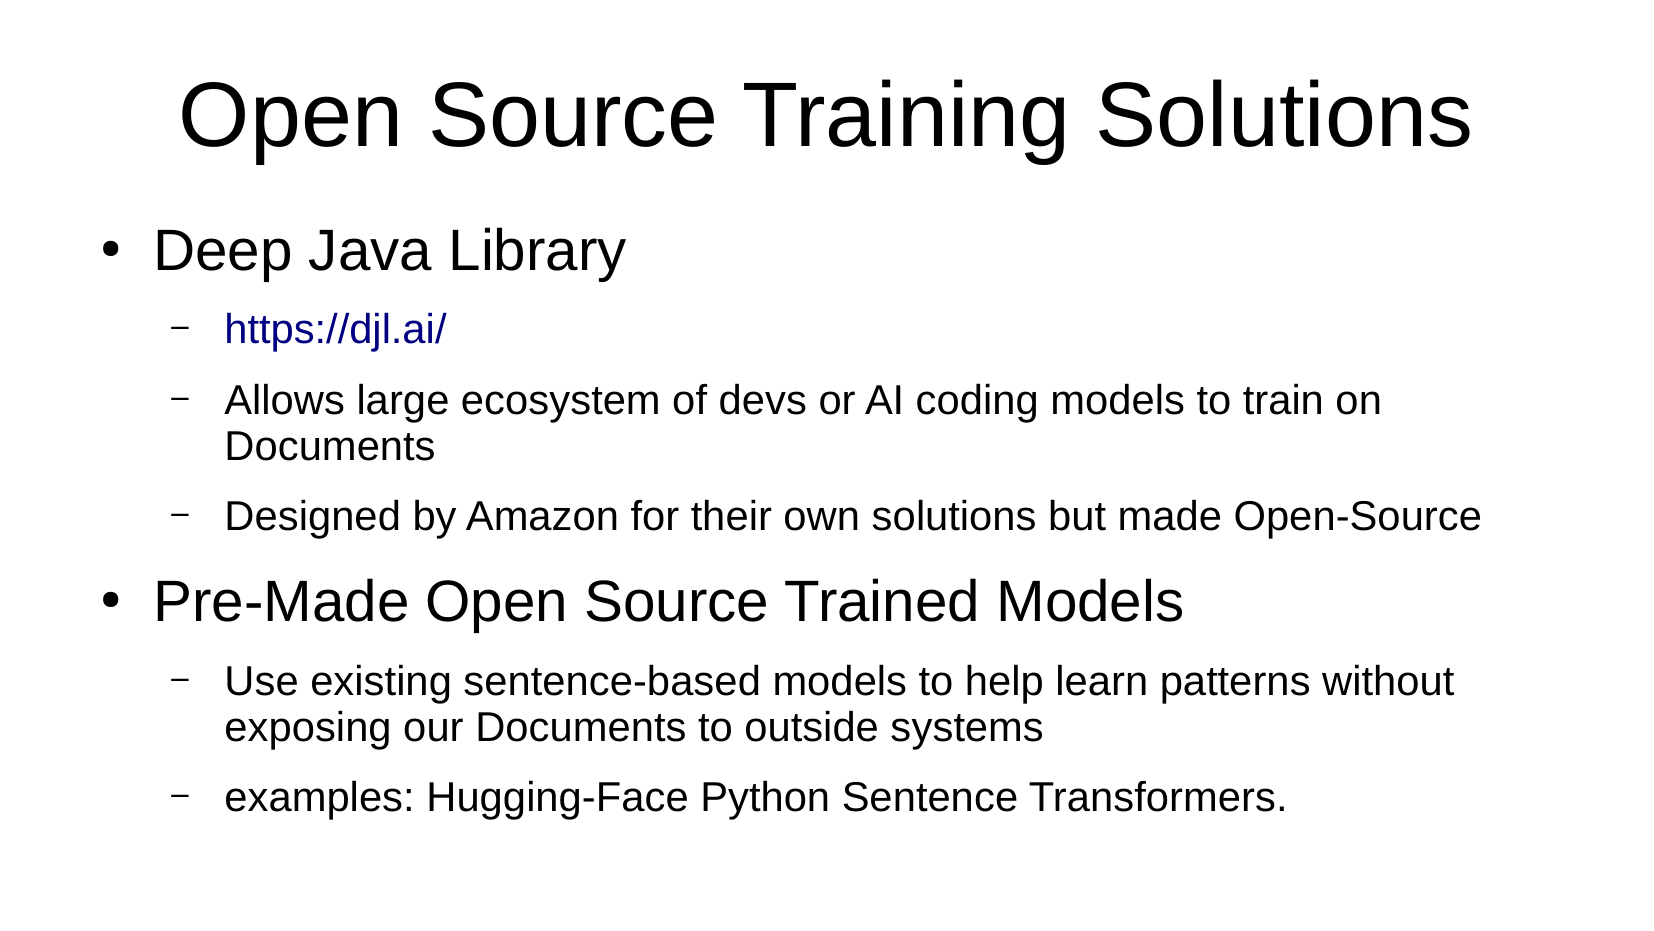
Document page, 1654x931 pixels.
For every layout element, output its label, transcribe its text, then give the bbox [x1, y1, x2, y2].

list Deep Java Library https://djl.ai/ Allows large ecosystem of devs or AI coding models to train on Documents Designed by Amazon for their own solutions but made Open-Source Pre-Made Open Source Trained Models Use existing sentence-based models to help learn patterns without exposing our Documents to outside systems examples: Hugging-Face Python Sentence Transformers. [82, 217, 1571, 901]
title Open Source Training Solutions [82, 37, 1571, 193]
